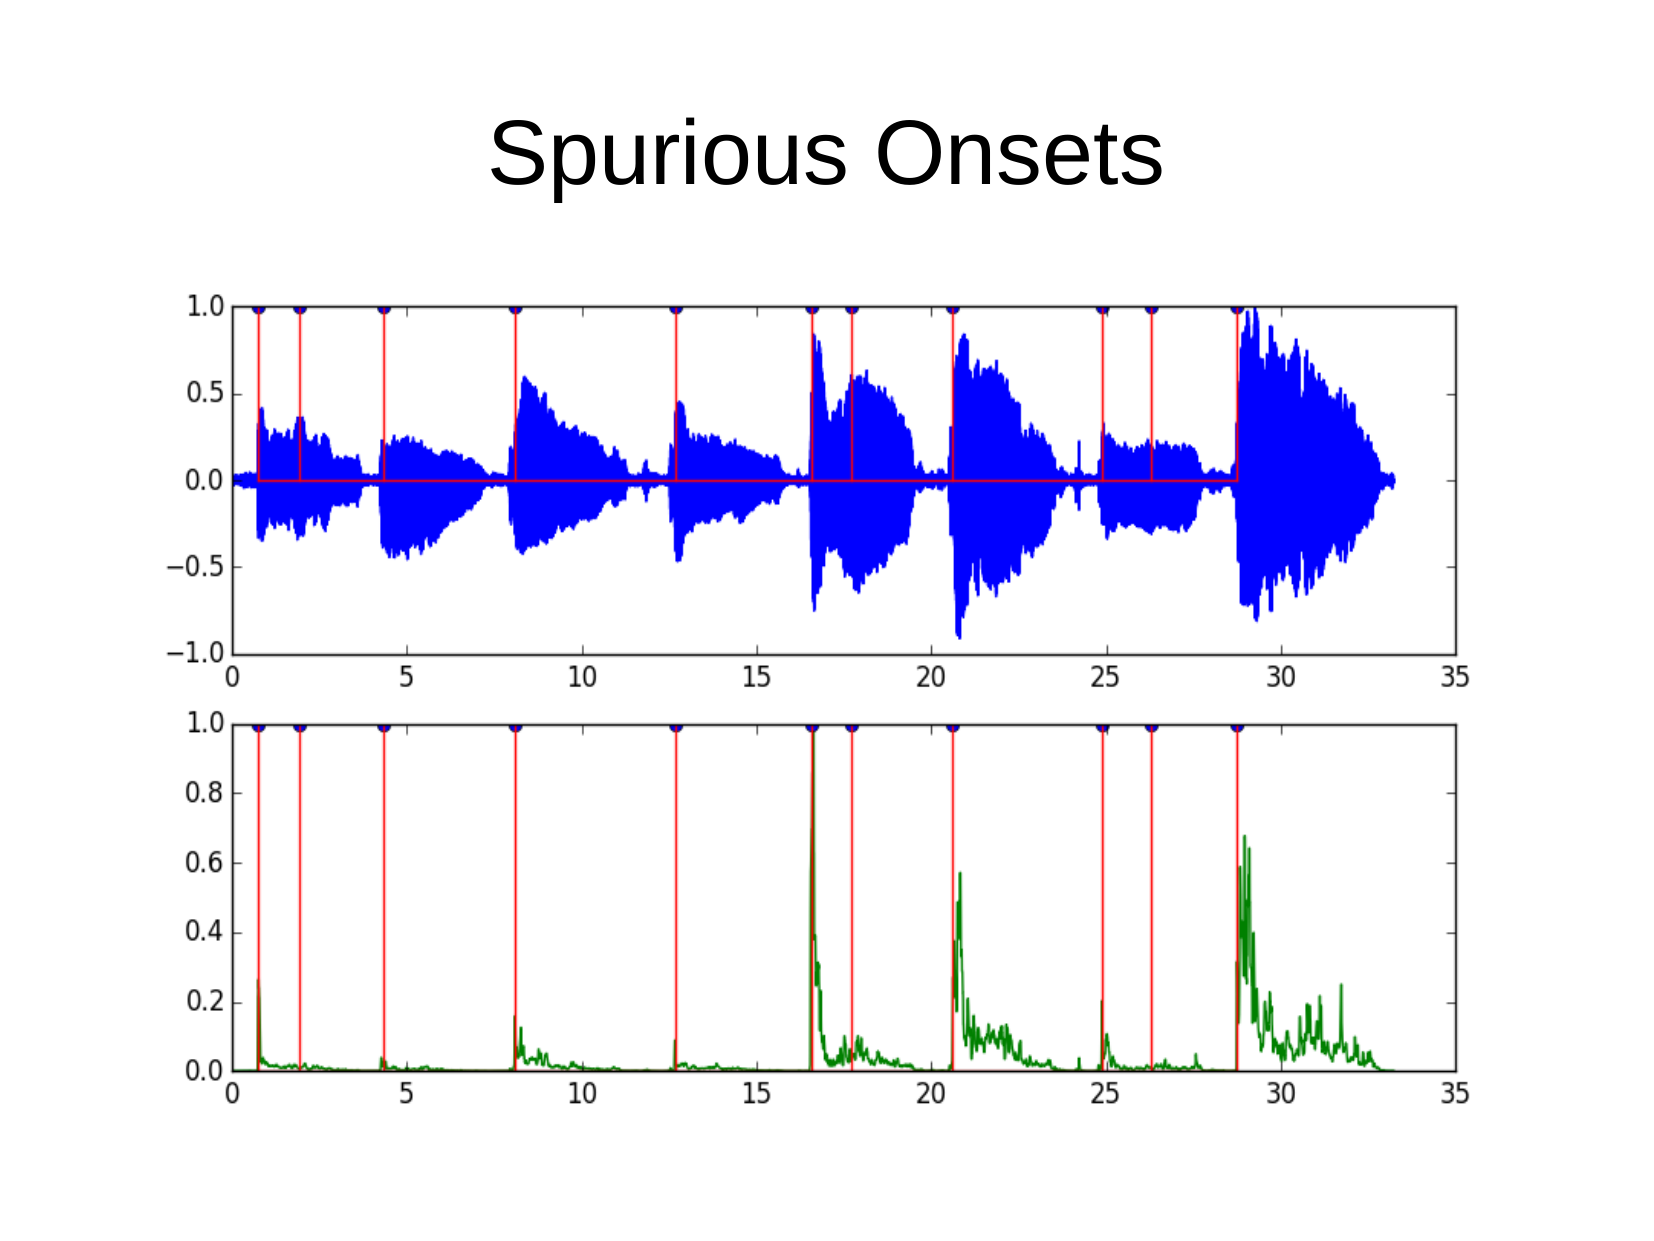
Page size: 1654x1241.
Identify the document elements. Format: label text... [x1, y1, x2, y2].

picture [35, 212, 1613, 1167]
title Spurious Onsets [82, 49, 1571, 212]
